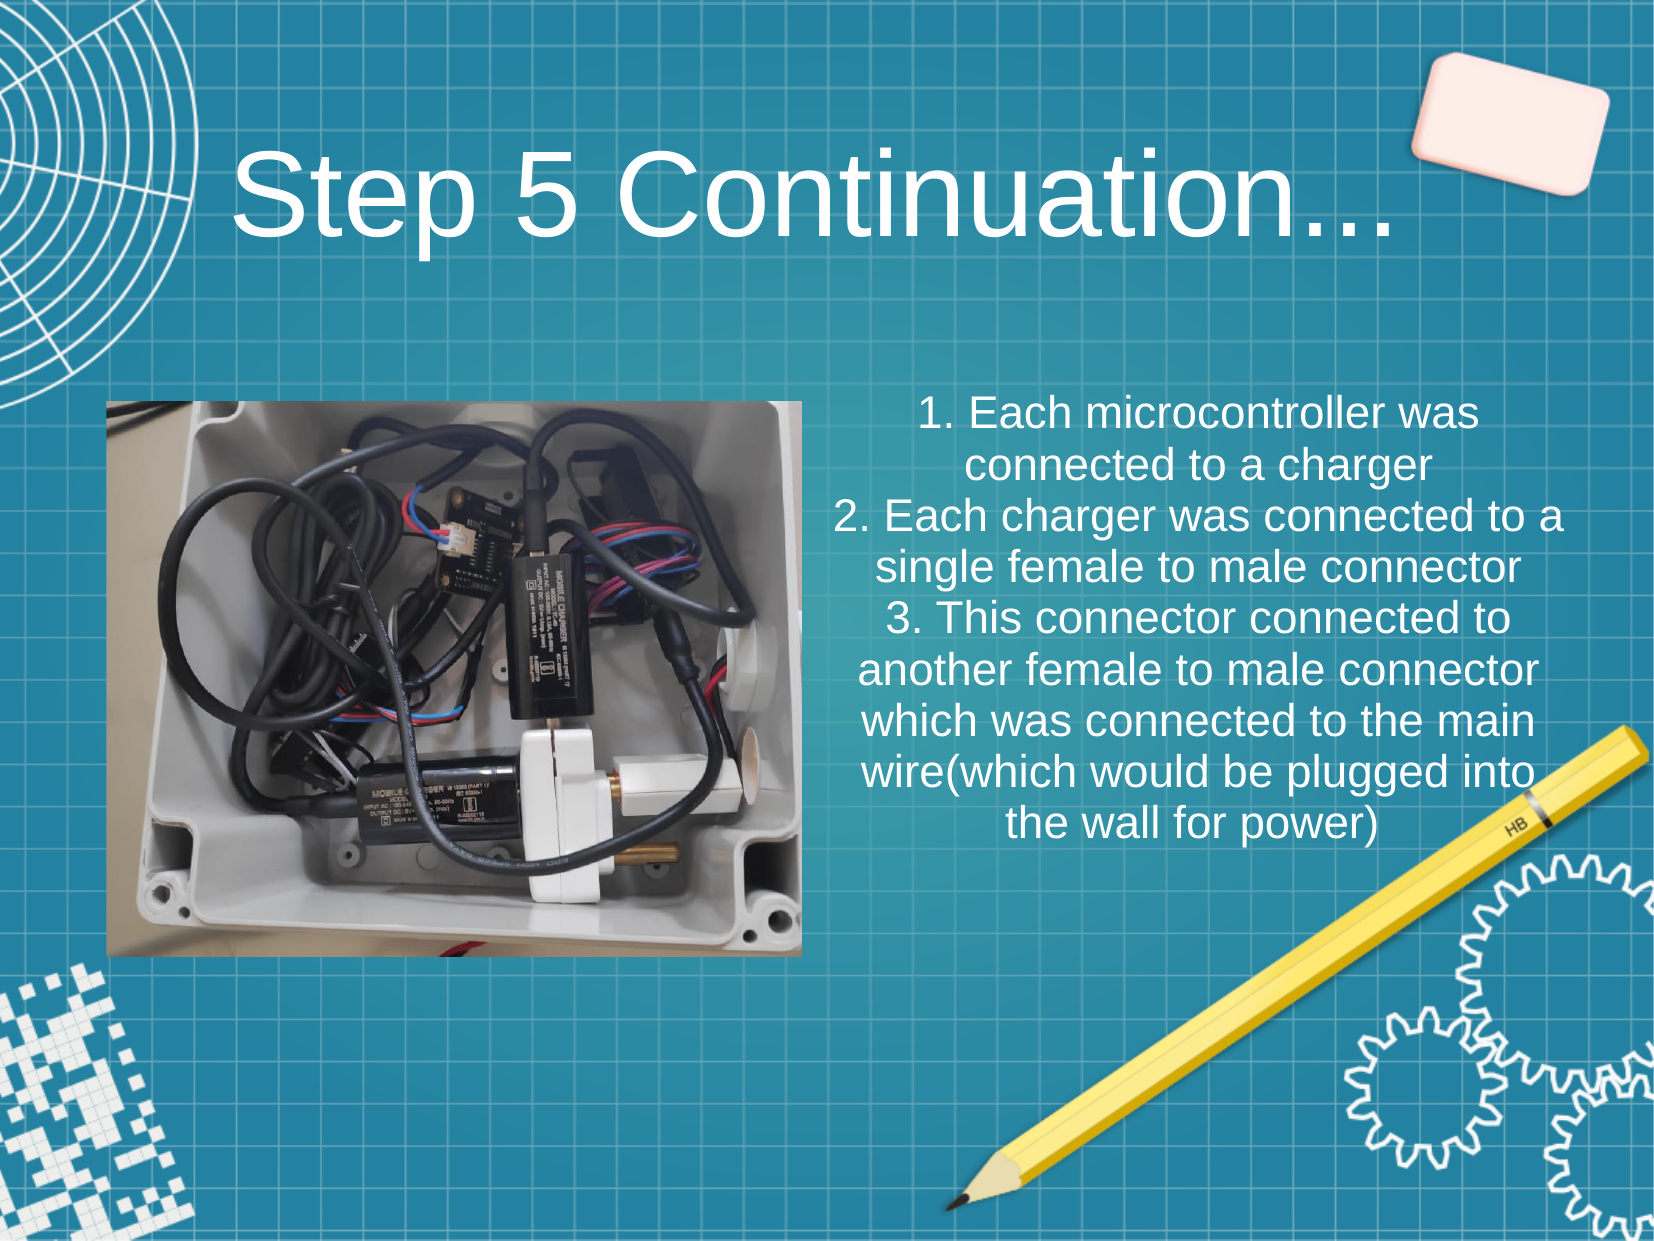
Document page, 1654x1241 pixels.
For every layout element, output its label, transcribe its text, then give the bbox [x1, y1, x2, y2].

picture [0, 0, 1654, 1241]
title Step 5 Continuation... [224, 114, 1406, 275]
text_box 1. Each microcontroller was connected to a charger 2. Each charger was connected to a single female to male connector 3. This connector connected to another female to male connector which was connected to the main wire(which would be plugged into the wall for power) [826, 342, 1571, 945]
